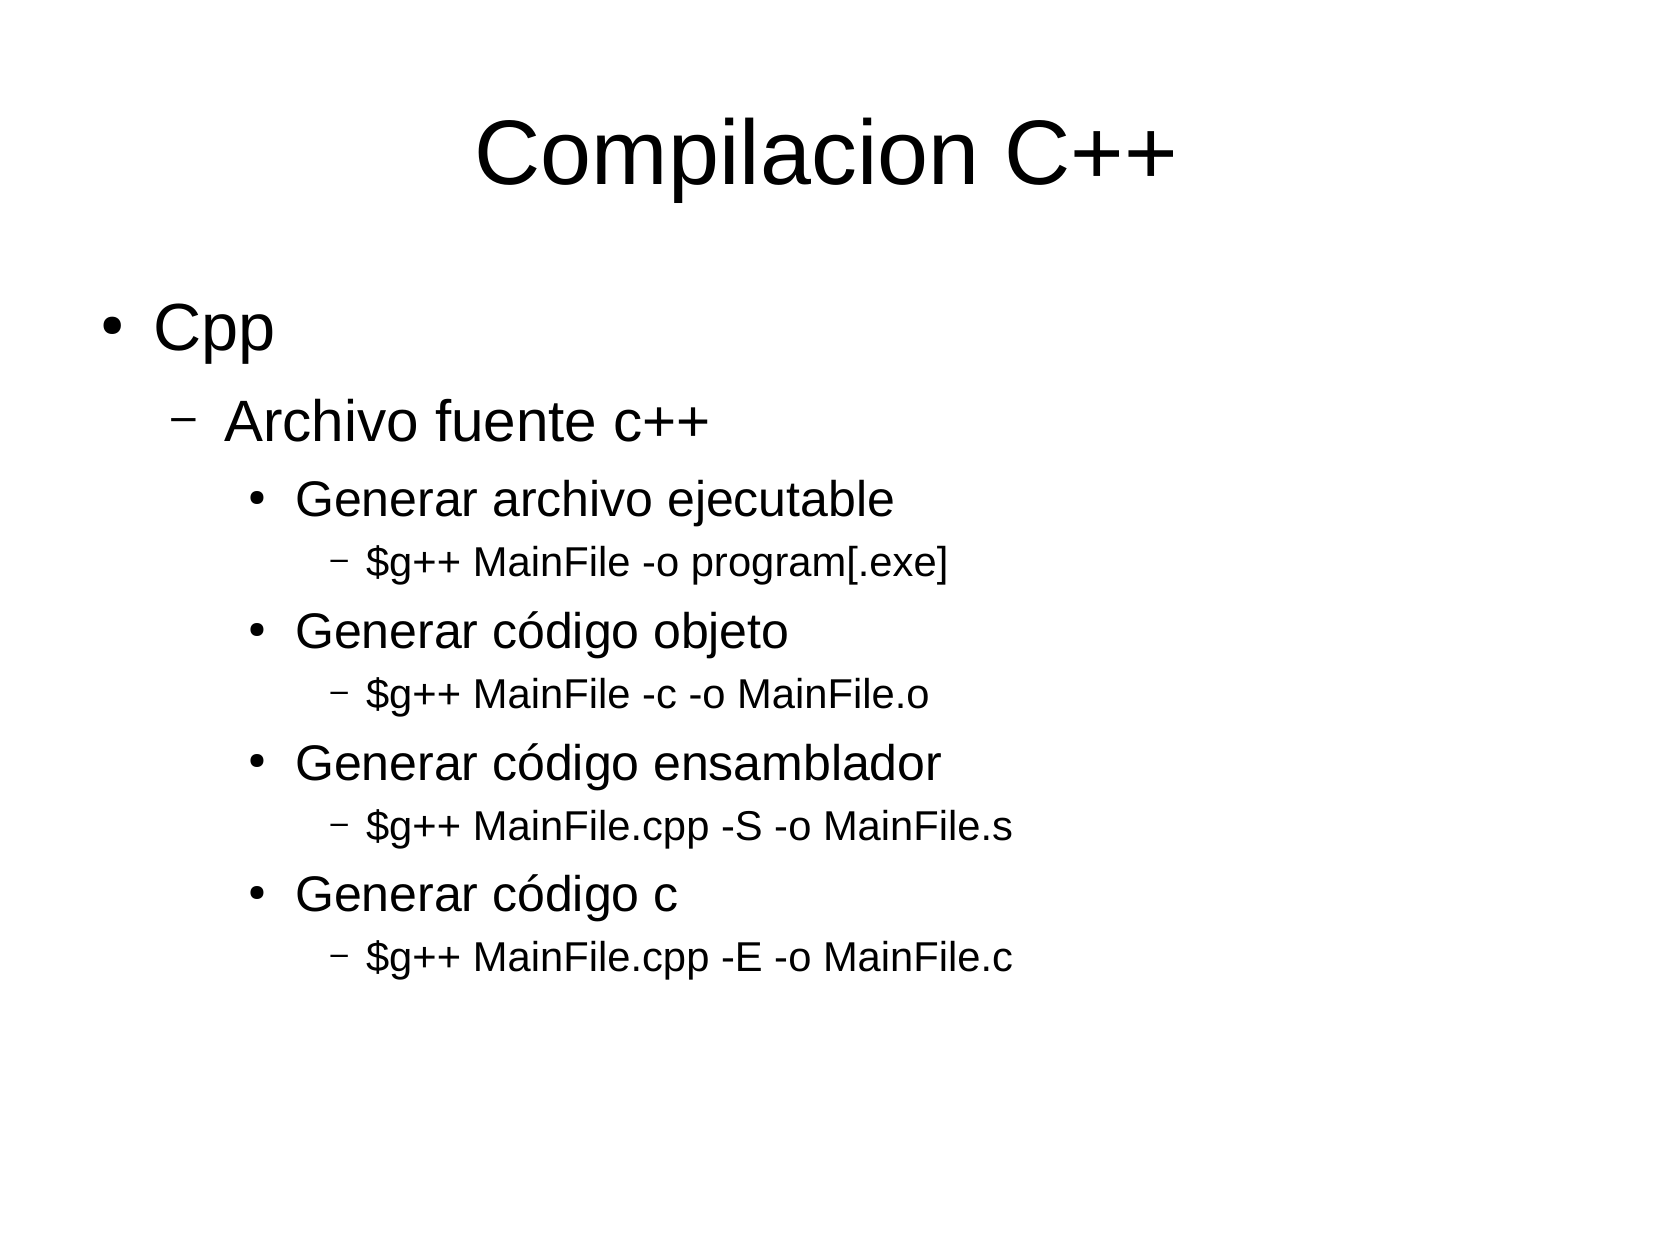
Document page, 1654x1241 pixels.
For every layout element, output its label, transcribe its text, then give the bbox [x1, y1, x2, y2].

list Cpp Archivo fuente c++ Generar archivo ejecutable $g++ MainFile -o program[.exe] Generar código objeto $g++ MainFile -c -o MainFile.o Generar código ensamblador $g++ MainFile.cpp -S -o MainFile.s Generar código c $g++ MainFile.cpp -E -o MainFile.c [82, 290, 1571, 1010]
title Compilacion C++ [82, 49, 1571, 257]
